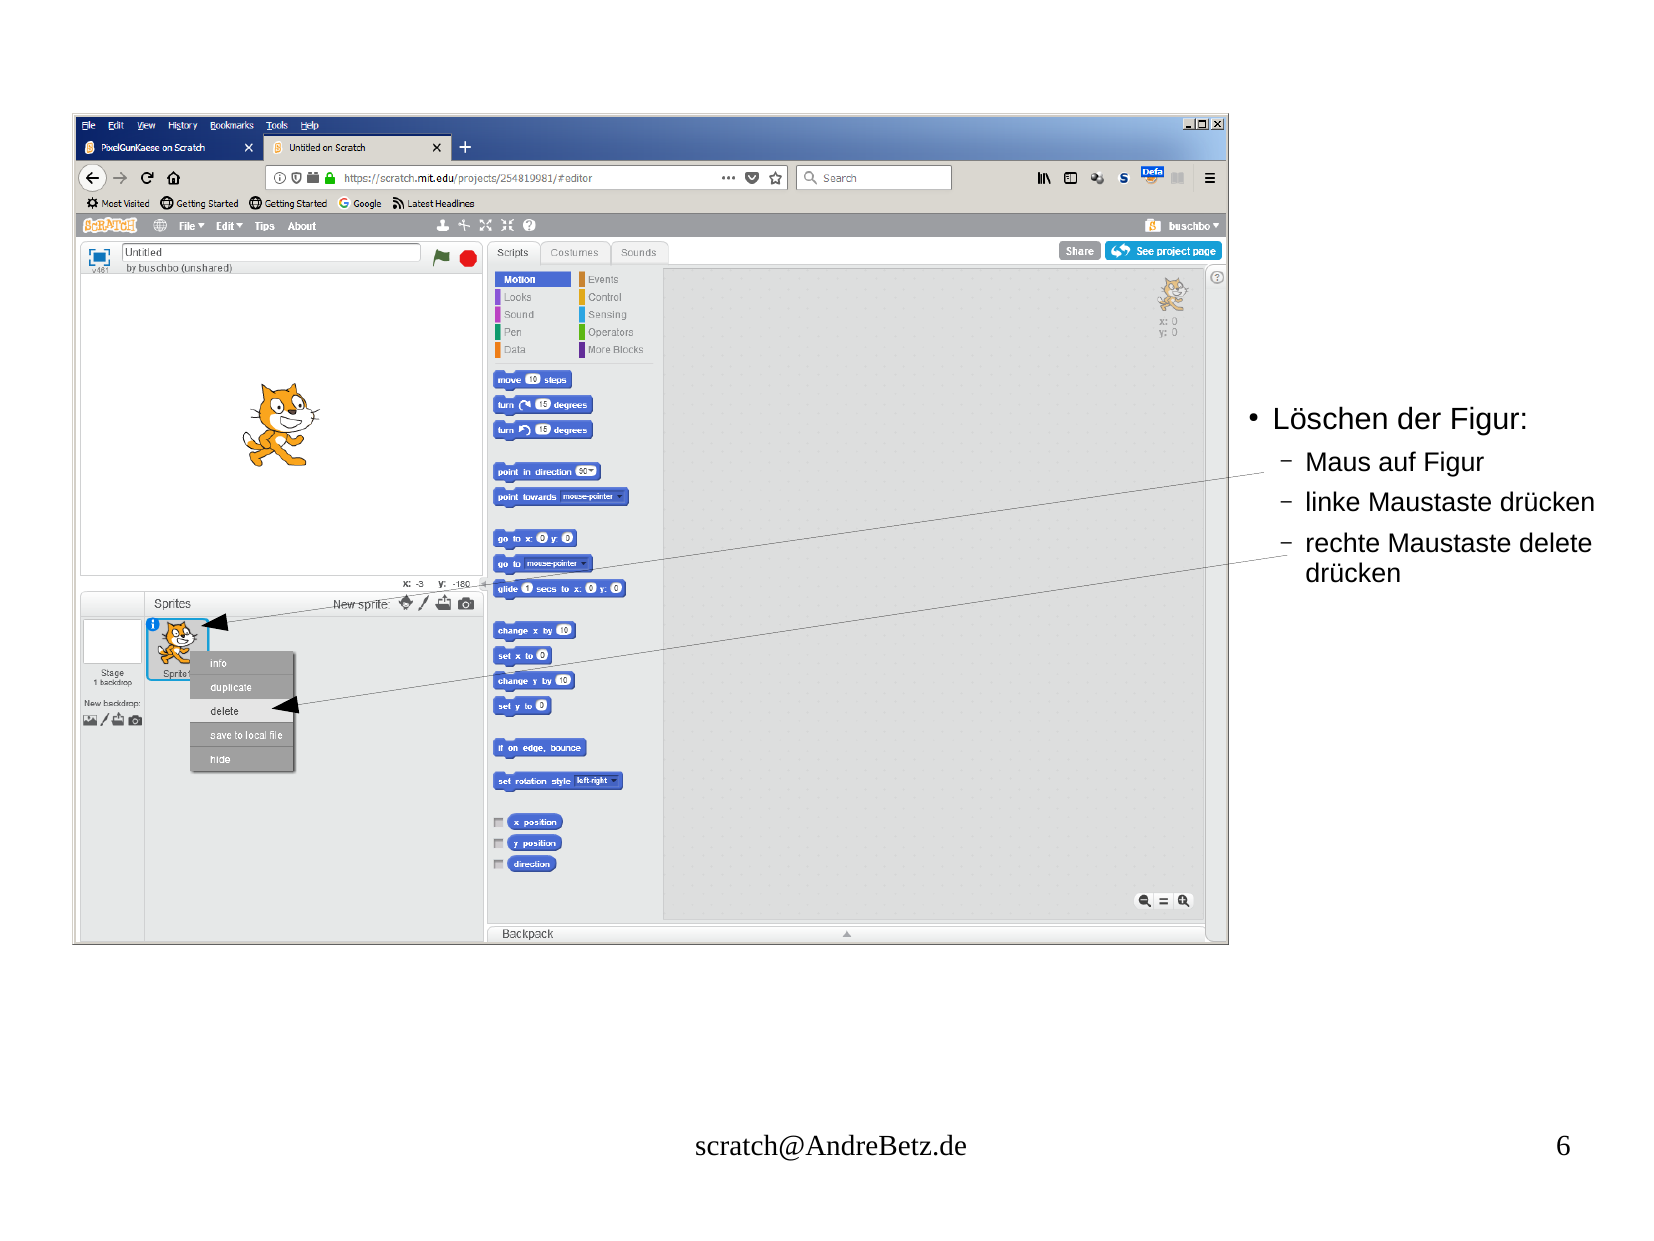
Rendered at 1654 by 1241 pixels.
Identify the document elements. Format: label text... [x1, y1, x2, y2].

list Löschen der Figur: Maus auf Figur linke Maustaste drücken rechte Maustaste delete drücken [1240, 401, 1642, 620]
picture [72, 113, 1229, 945]
